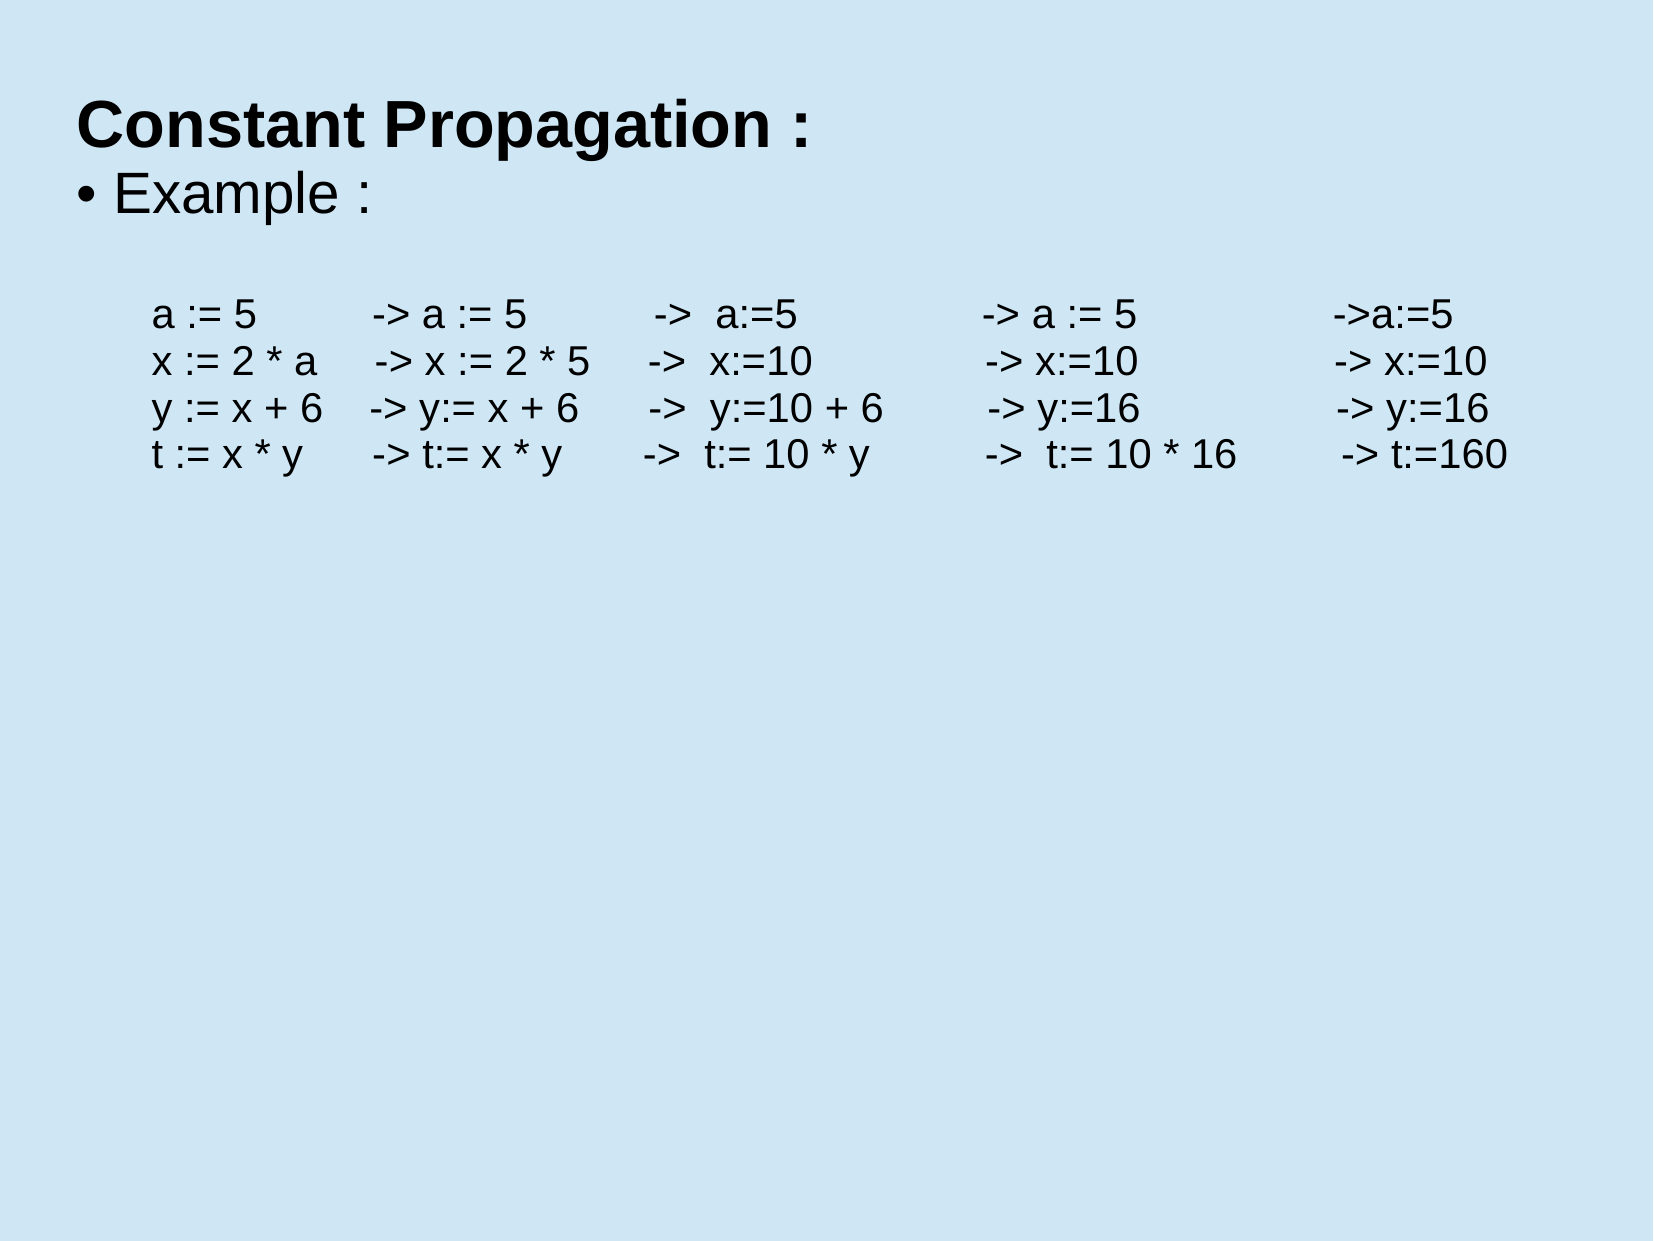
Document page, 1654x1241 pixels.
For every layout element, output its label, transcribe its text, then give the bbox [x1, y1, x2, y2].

text_box Constant Propagation : • Example : a := 5 -> a := 5 -> a:=5 -> a := 5 ->a:=5 x := 2 * a -> x := 2 * 5 -> x:=10 -> x:=10 -> x:=10 y := x + 6 -> y:= x + 6 -> y:=10 + 6 -> y:=16 -> y:=16 t := x * y -> t:= x * y -> t:= 10 * y -> t:= 10 * 16 -> t:=160 [61, 79, 1637, 708]
